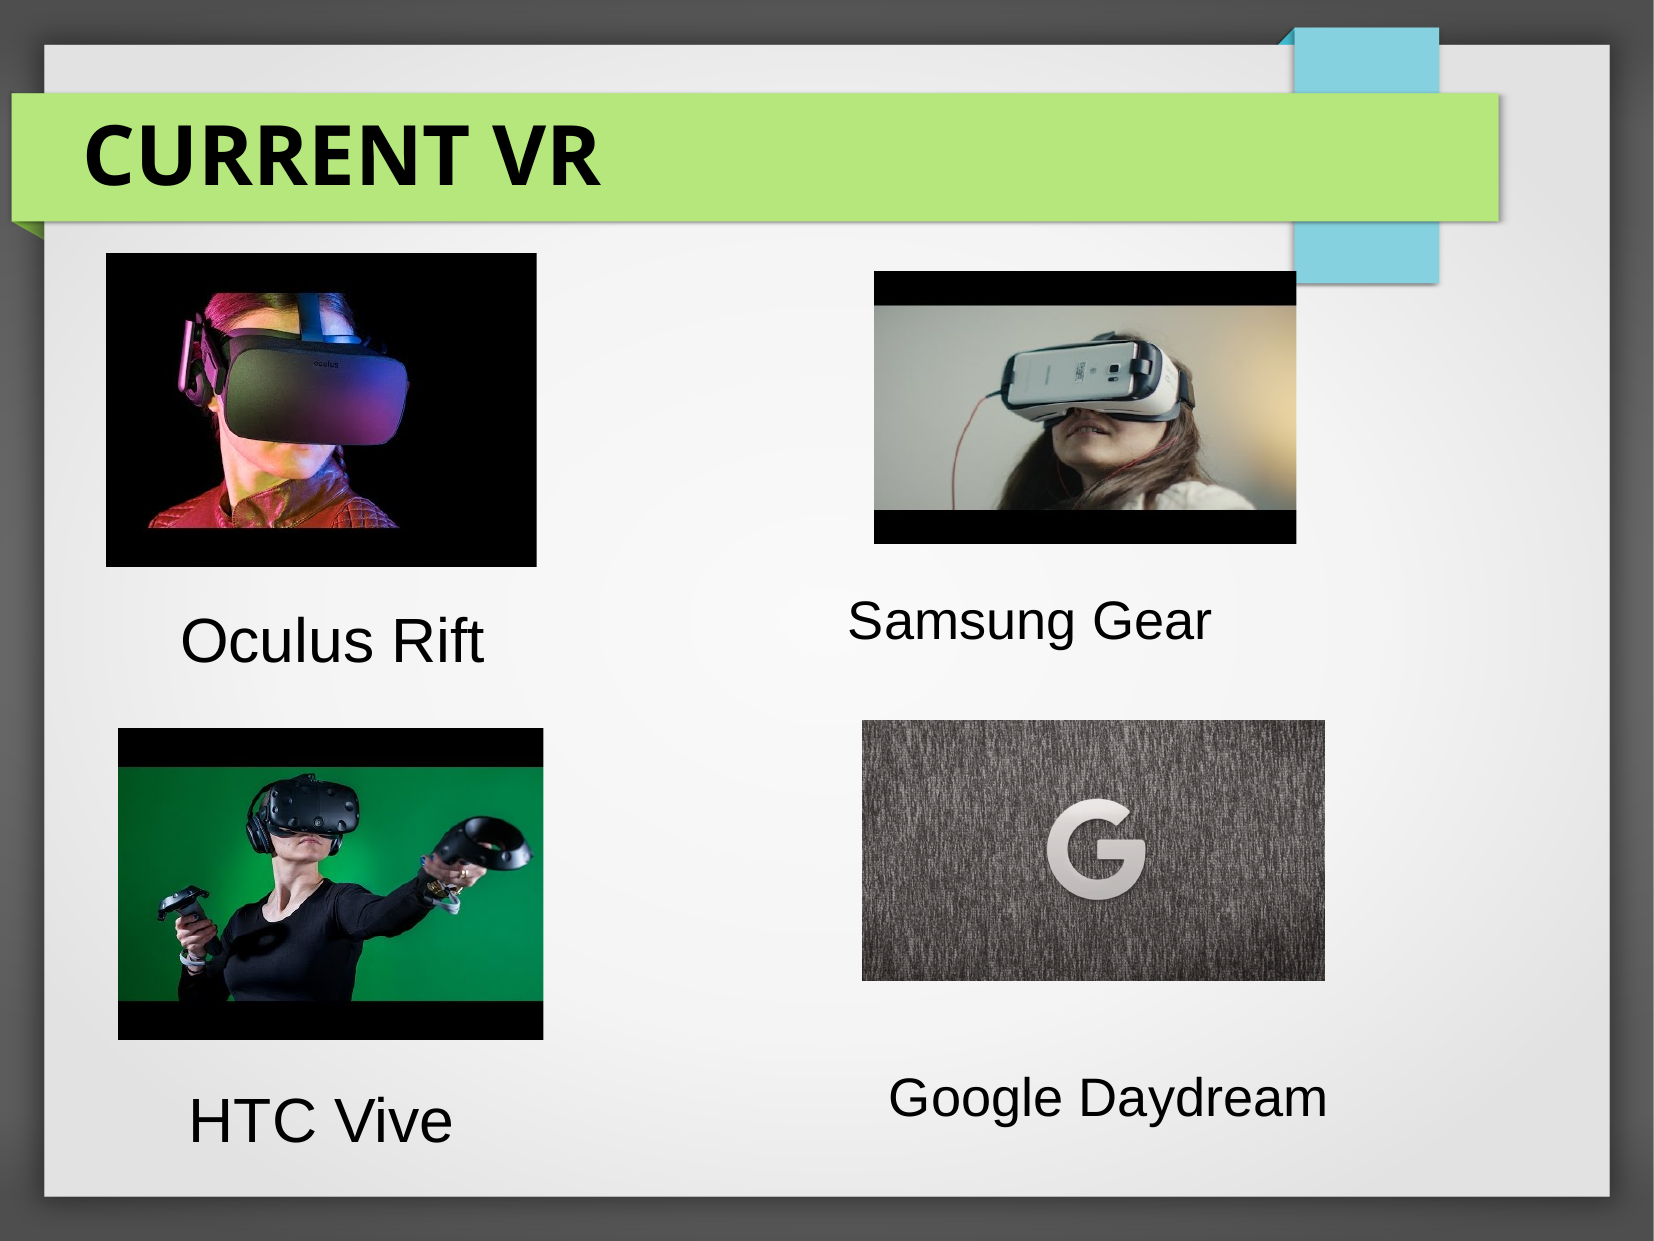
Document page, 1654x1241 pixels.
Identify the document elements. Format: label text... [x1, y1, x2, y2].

text_box [118, 728, 544, 1040]
text_box HTC Vive [173, 1062, 473, 1162]
title CURRENT VR [82, 94, 1264, 213]
text_box [874, 271, 1297, 544]
text_box Google Daydream [874, 1051, 1345, 1127]
text_box [106, 253, 537, 567]
text_box Oculus Rift [165, 588, 501, 674]
picture [0, 0, 1654, 1241]
text_box Samsung Gear [833, 574, 1229, 650]
